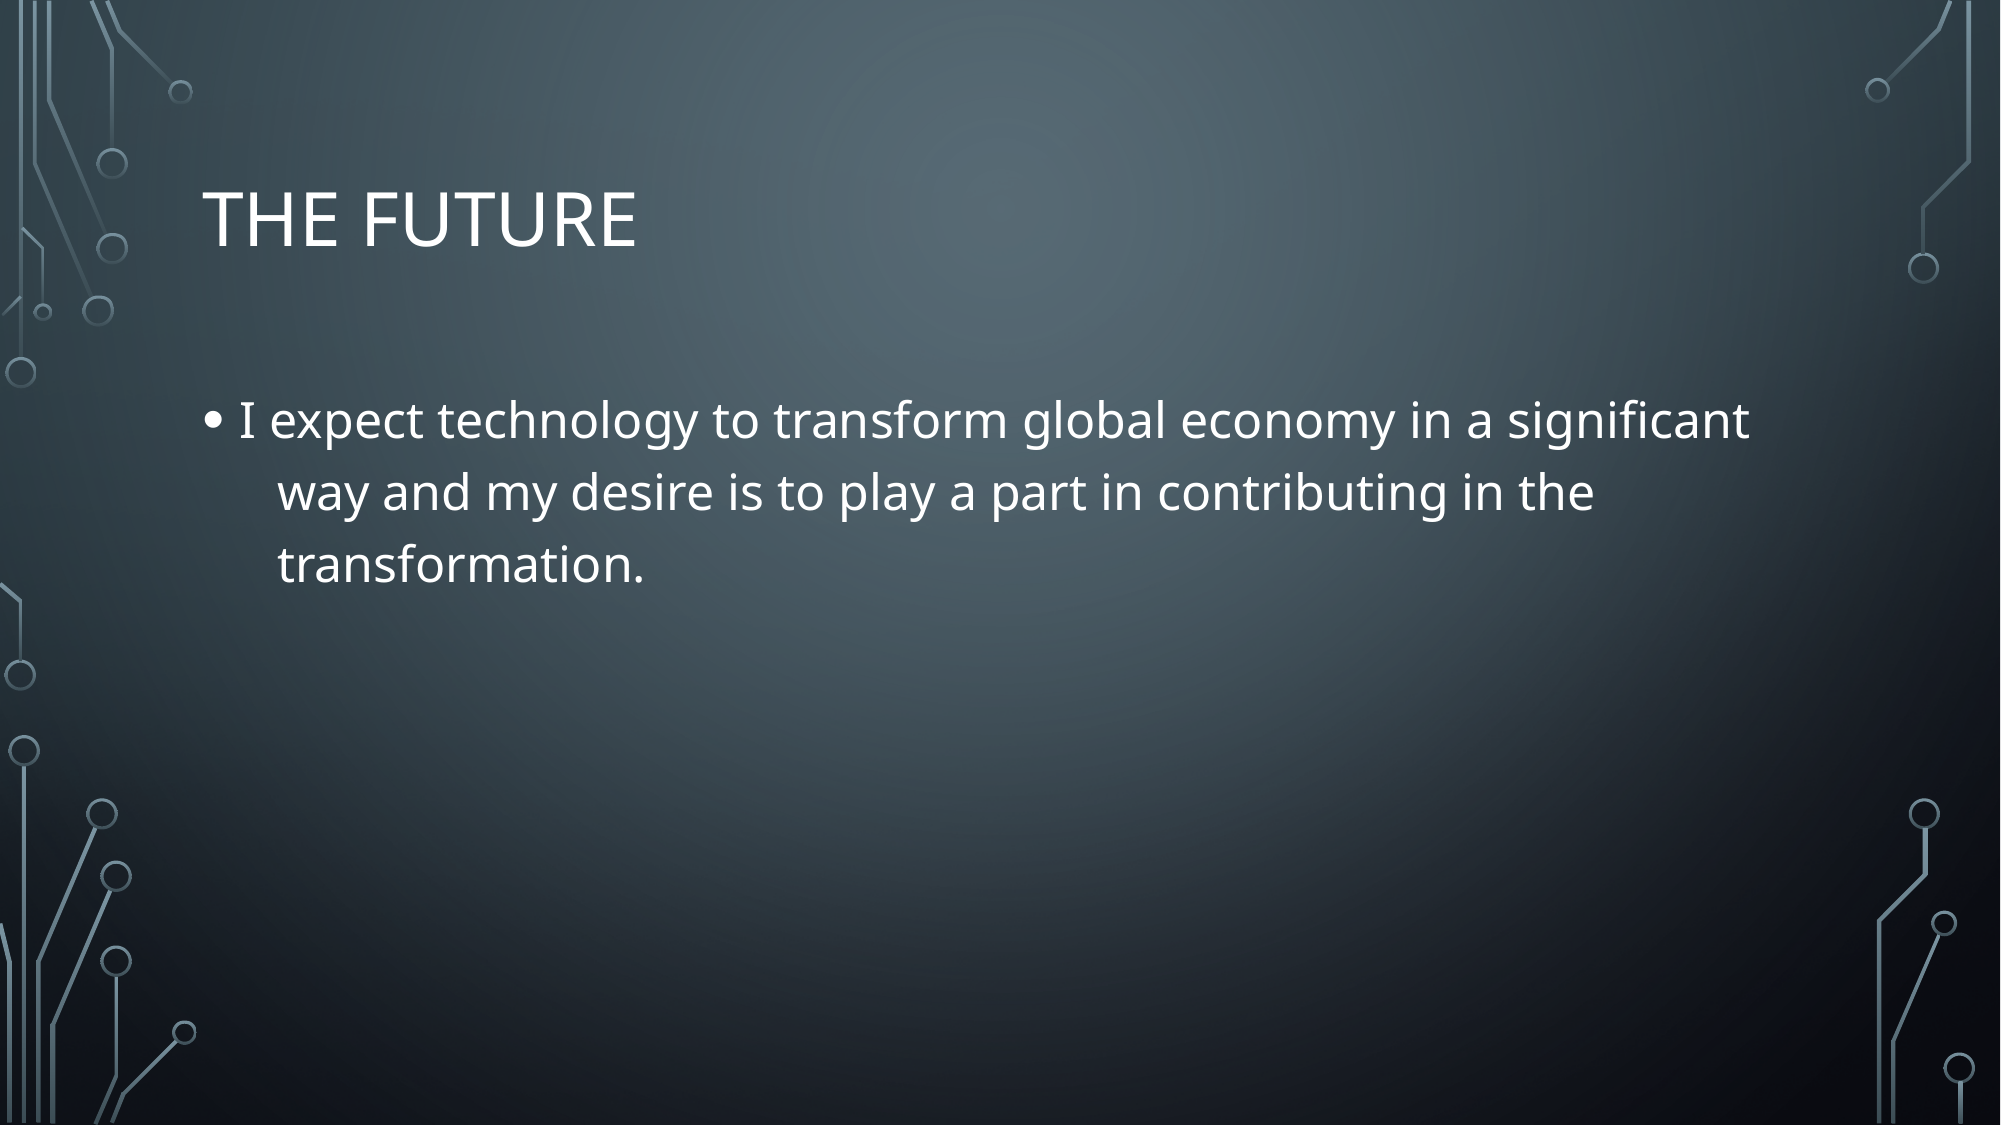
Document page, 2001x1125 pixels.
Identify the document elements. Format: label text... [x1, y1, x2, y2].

list I expect technology to transform global economy in a significant way and my desire is to play a part in contributing in the transformation. [187, 369, 1813, 951]
title THE FUTURE [187, 101, 1813, 344]
